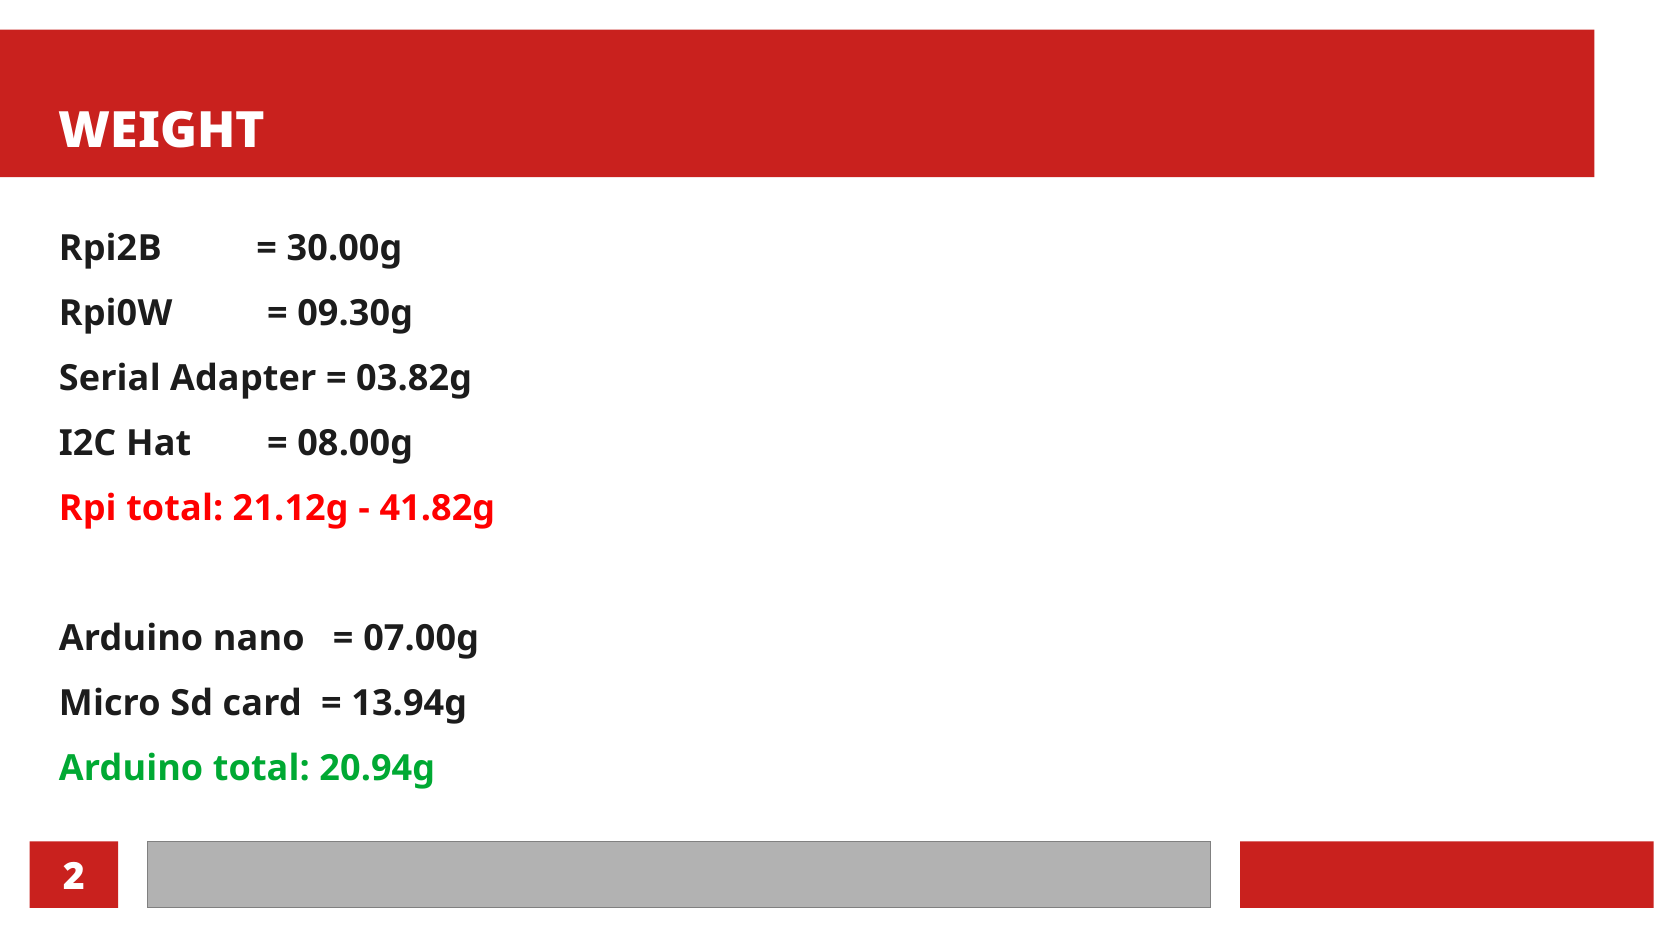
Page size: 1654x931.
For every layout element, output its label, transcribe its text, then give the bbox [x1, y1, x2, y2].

title WEIGHT [59, 44, 1595, 163]
list Rpi2B = 30.00g Rpi0W = 09.30g Serial Adapter = 03.82g I2C Hat = 08.00g Rpi total: 21.12g - 41.82g Arduino nano = 07.00g Micro Sd card = 13.94g Arduino total: 20.94g [59, 221, 1565, 798]
